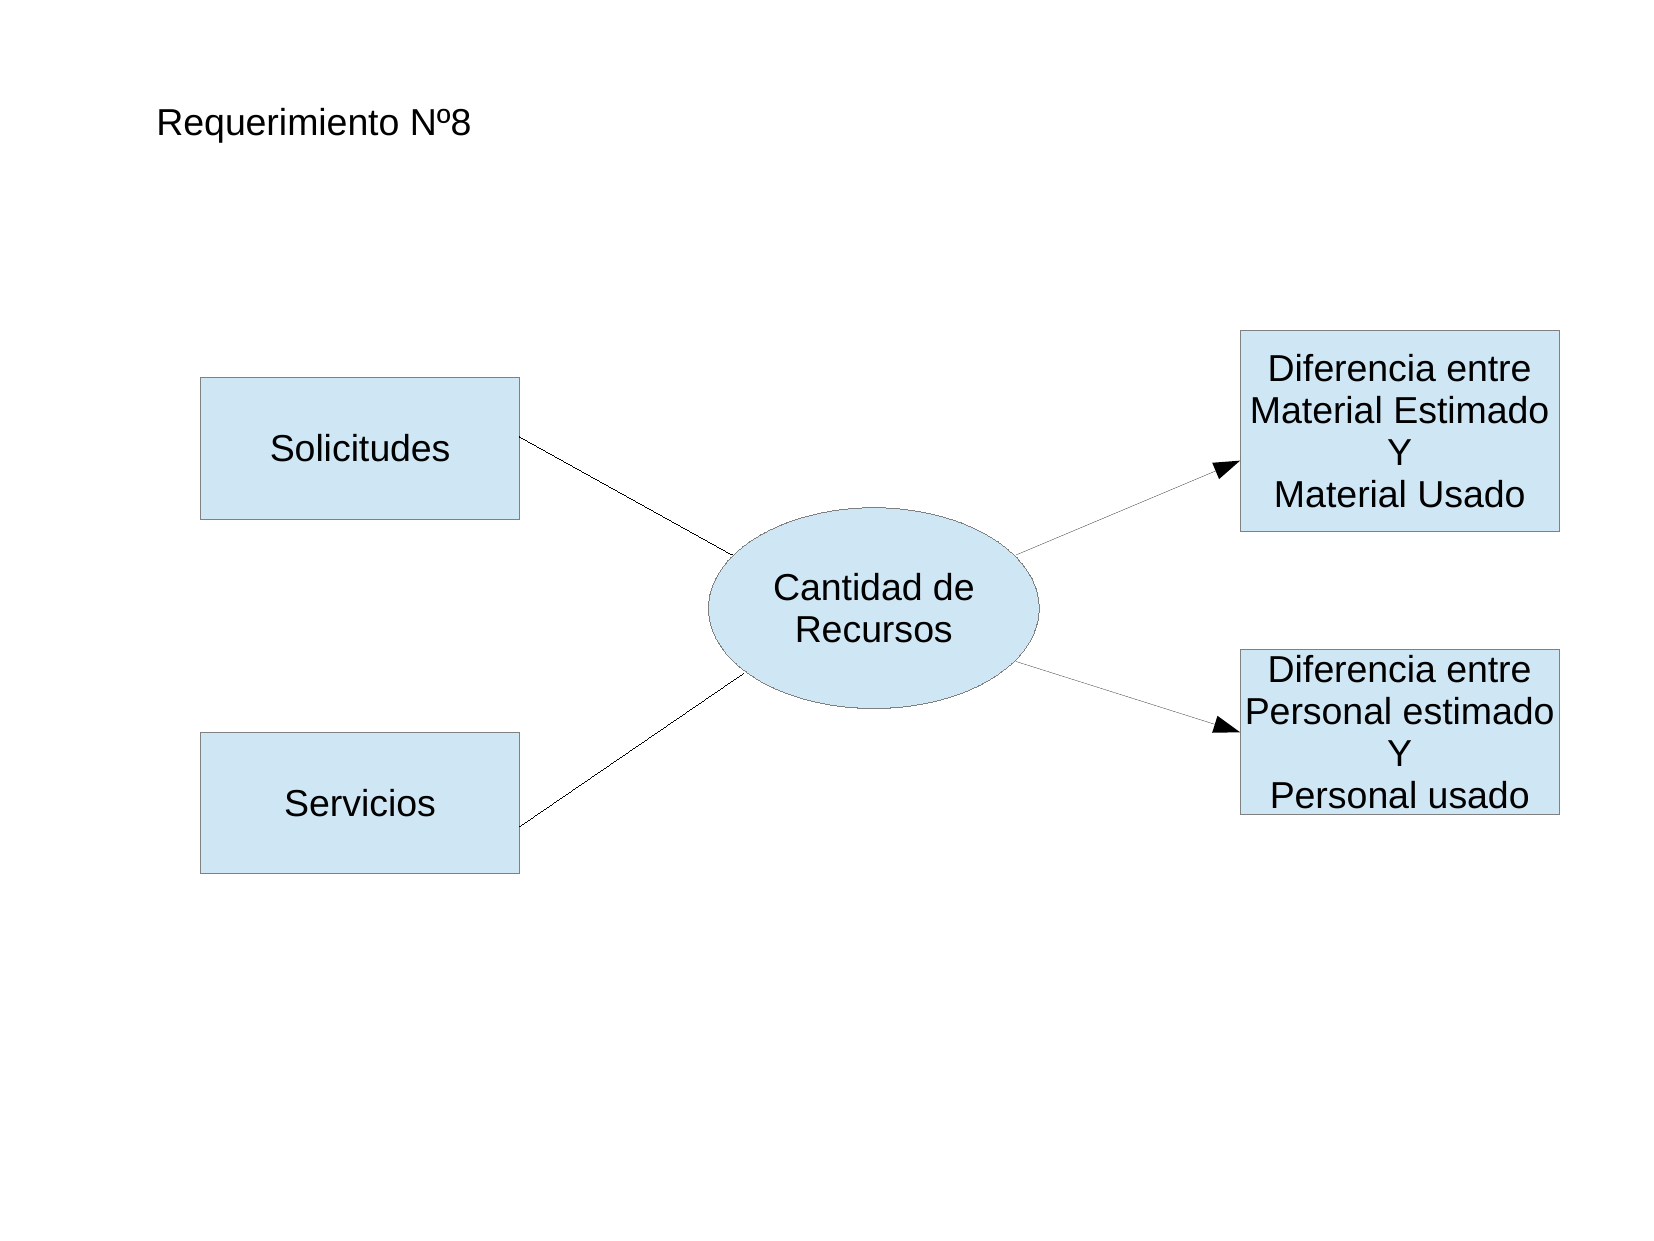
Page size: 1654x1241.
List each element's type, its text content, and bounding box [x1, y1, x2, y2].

text_box Diferencia entre Material Estimado Y Material Usado [1240, 330, 1560, 532]
text_box Diferencia entre Personal estimado Y Personal usado [1240, 649, 1560, 815]
text_box Cantidad de Recursos [708, 507, 1040, 709]
text_box Solicitudes [200, 377, 520, 520]
text_box Requerimiento Nº8 [141, 94, 488, 152]
text_box Servicios [200, 732, 520, 874]
